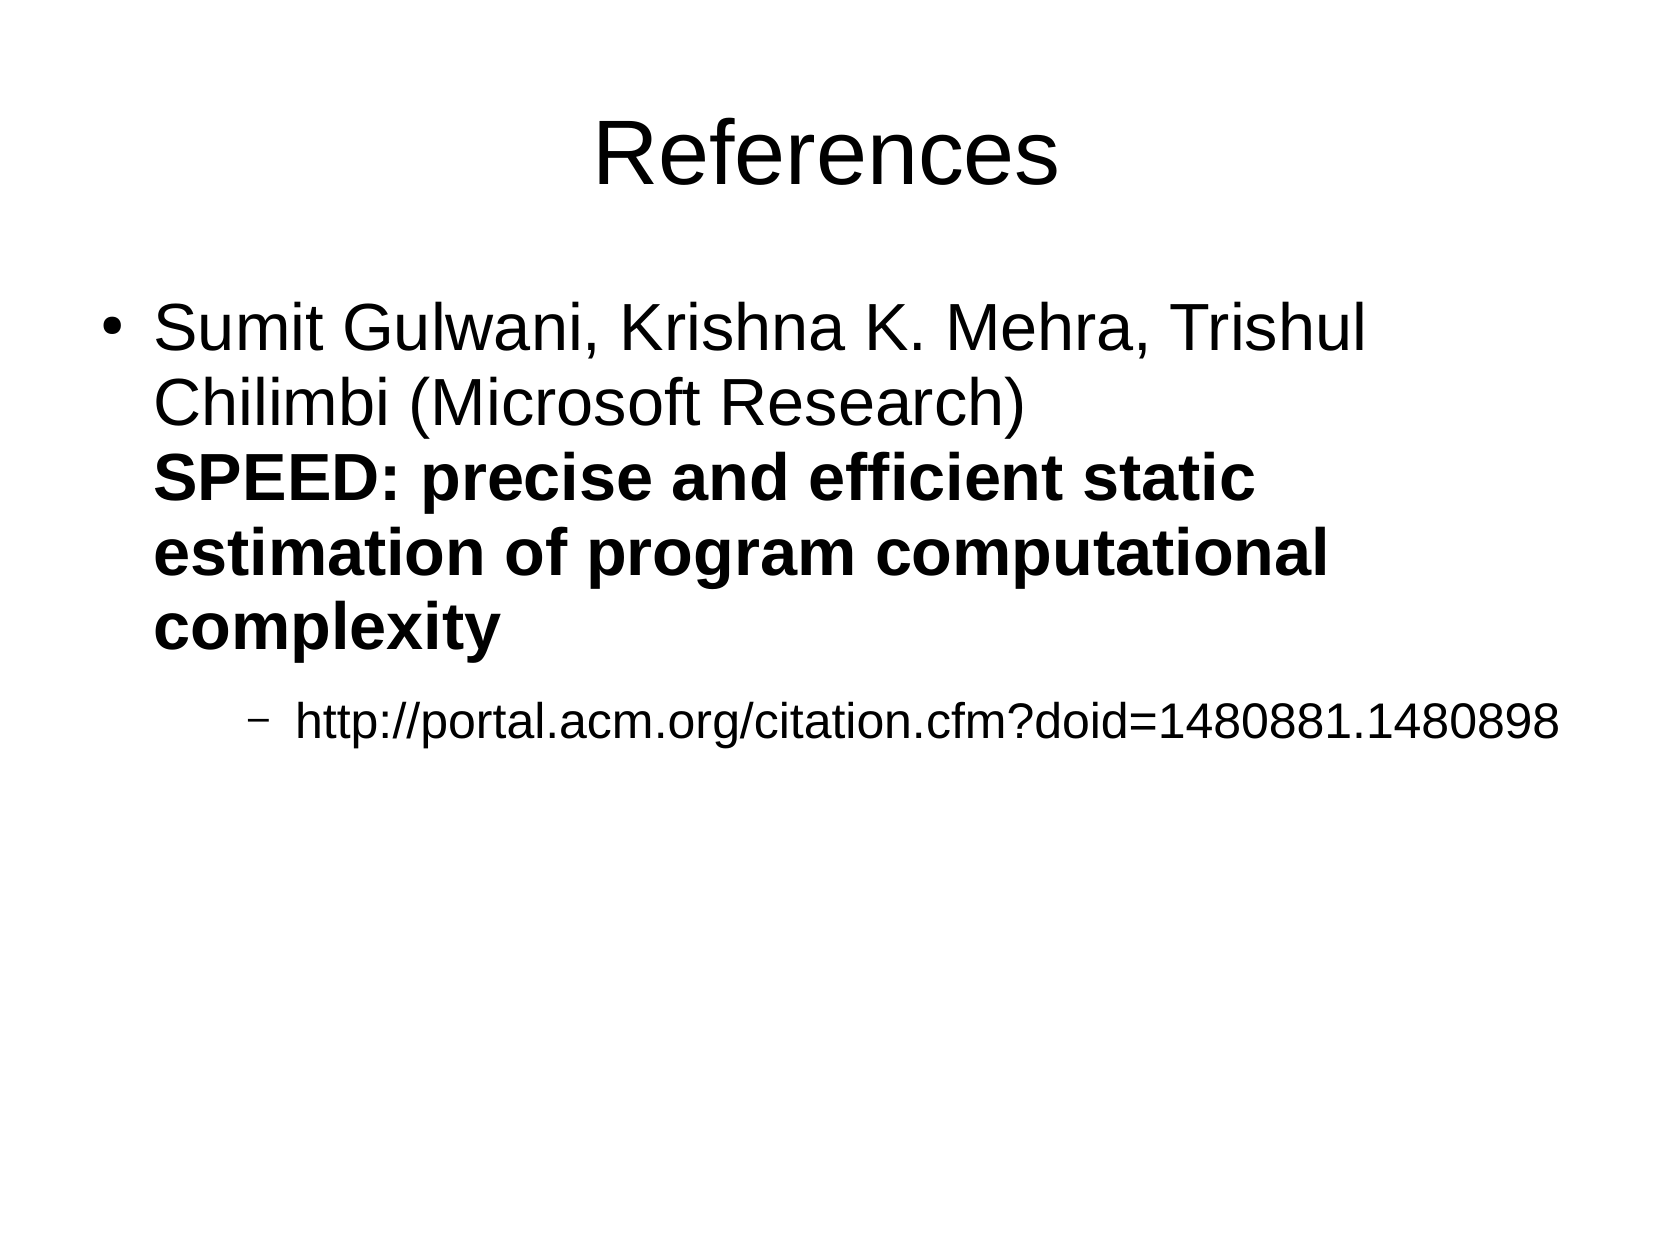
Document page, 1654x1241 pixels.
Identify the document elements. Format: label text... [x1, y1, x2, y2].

title References [82, 56, 1571, 250]
list Sumit Gulwani, Krishna K. Mehra, Trishul Chilimbi (Microsoft Research) SPEED: precise and efficient static estimation of program computational complexity http://portal.acm.org/citation.cfm?doid=1480881.1480898 [82, 290, 1571, 1109]
